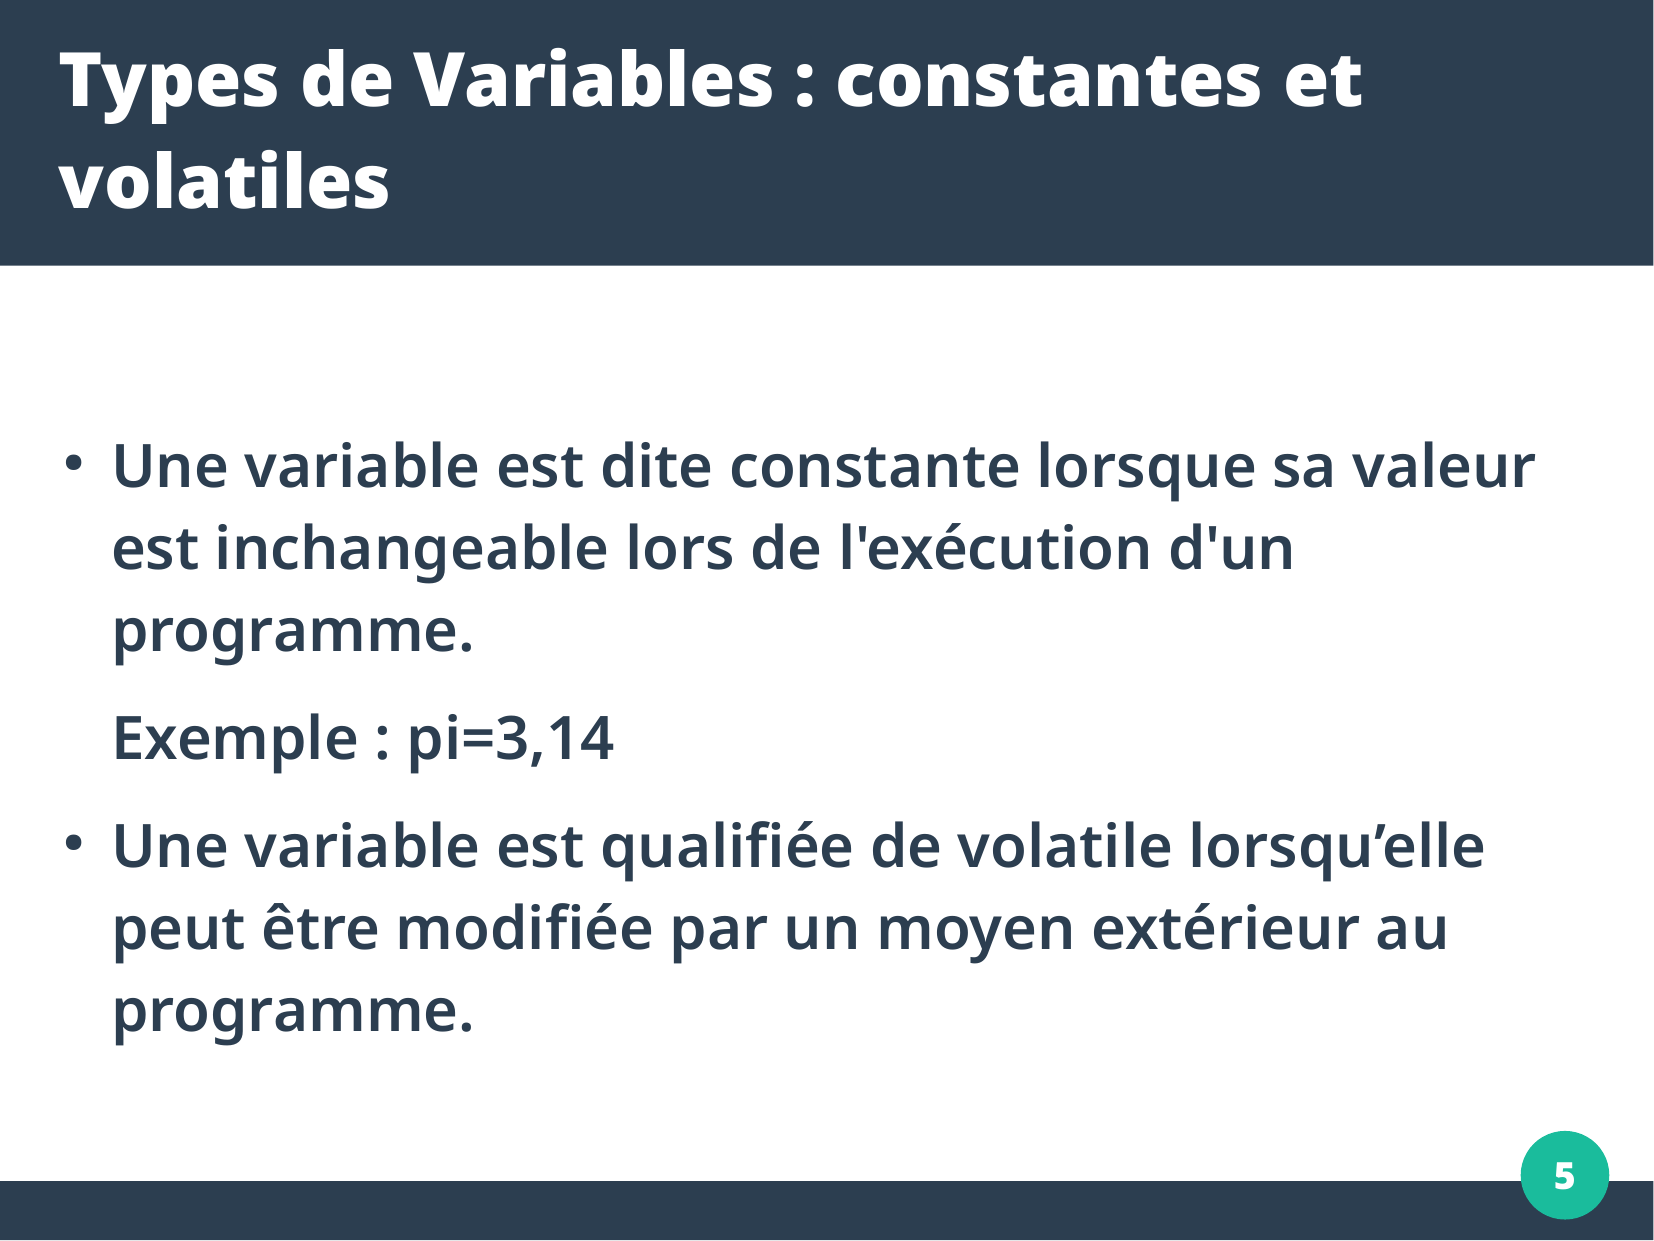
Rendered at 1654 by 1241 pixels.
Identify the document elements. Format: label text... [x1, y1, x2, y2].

title Types de Variables : constantes et volatiles [59, 49, 1595, 207]
list Une variable est dite constante lorsque sa valeur est inchangeable lors de l'exécution d'un programme. Exemple : pi=3,14 Une variable est qualifiée de volatile lorsqu’elle peut être modifiée par un moyen extérieur au programme. [47, 312, 1583, 1052]
